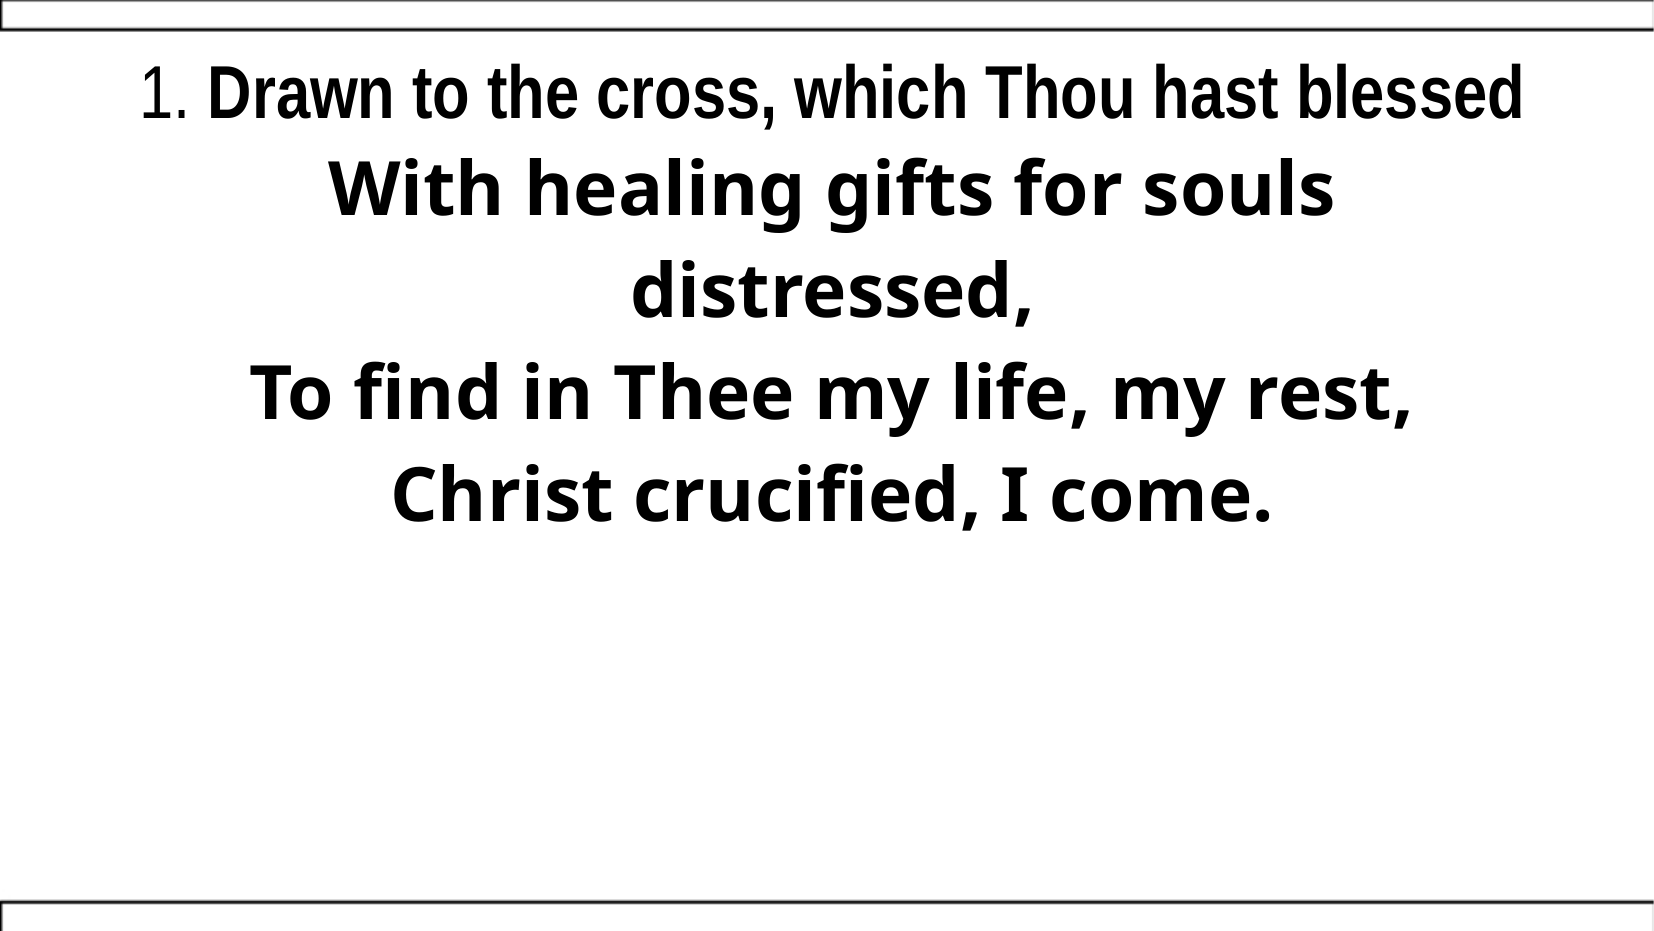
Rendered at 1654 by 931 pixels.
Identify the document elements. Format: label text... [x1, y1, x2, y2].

picture [0, 0, 1654, 931]
text_box 1. Drawn to the cross, which Thou hast blessed With healing gifts for souls distressed, To find in Thee my life, my rest, Christ crucified, I come. [105, 41, 1561, 466]
